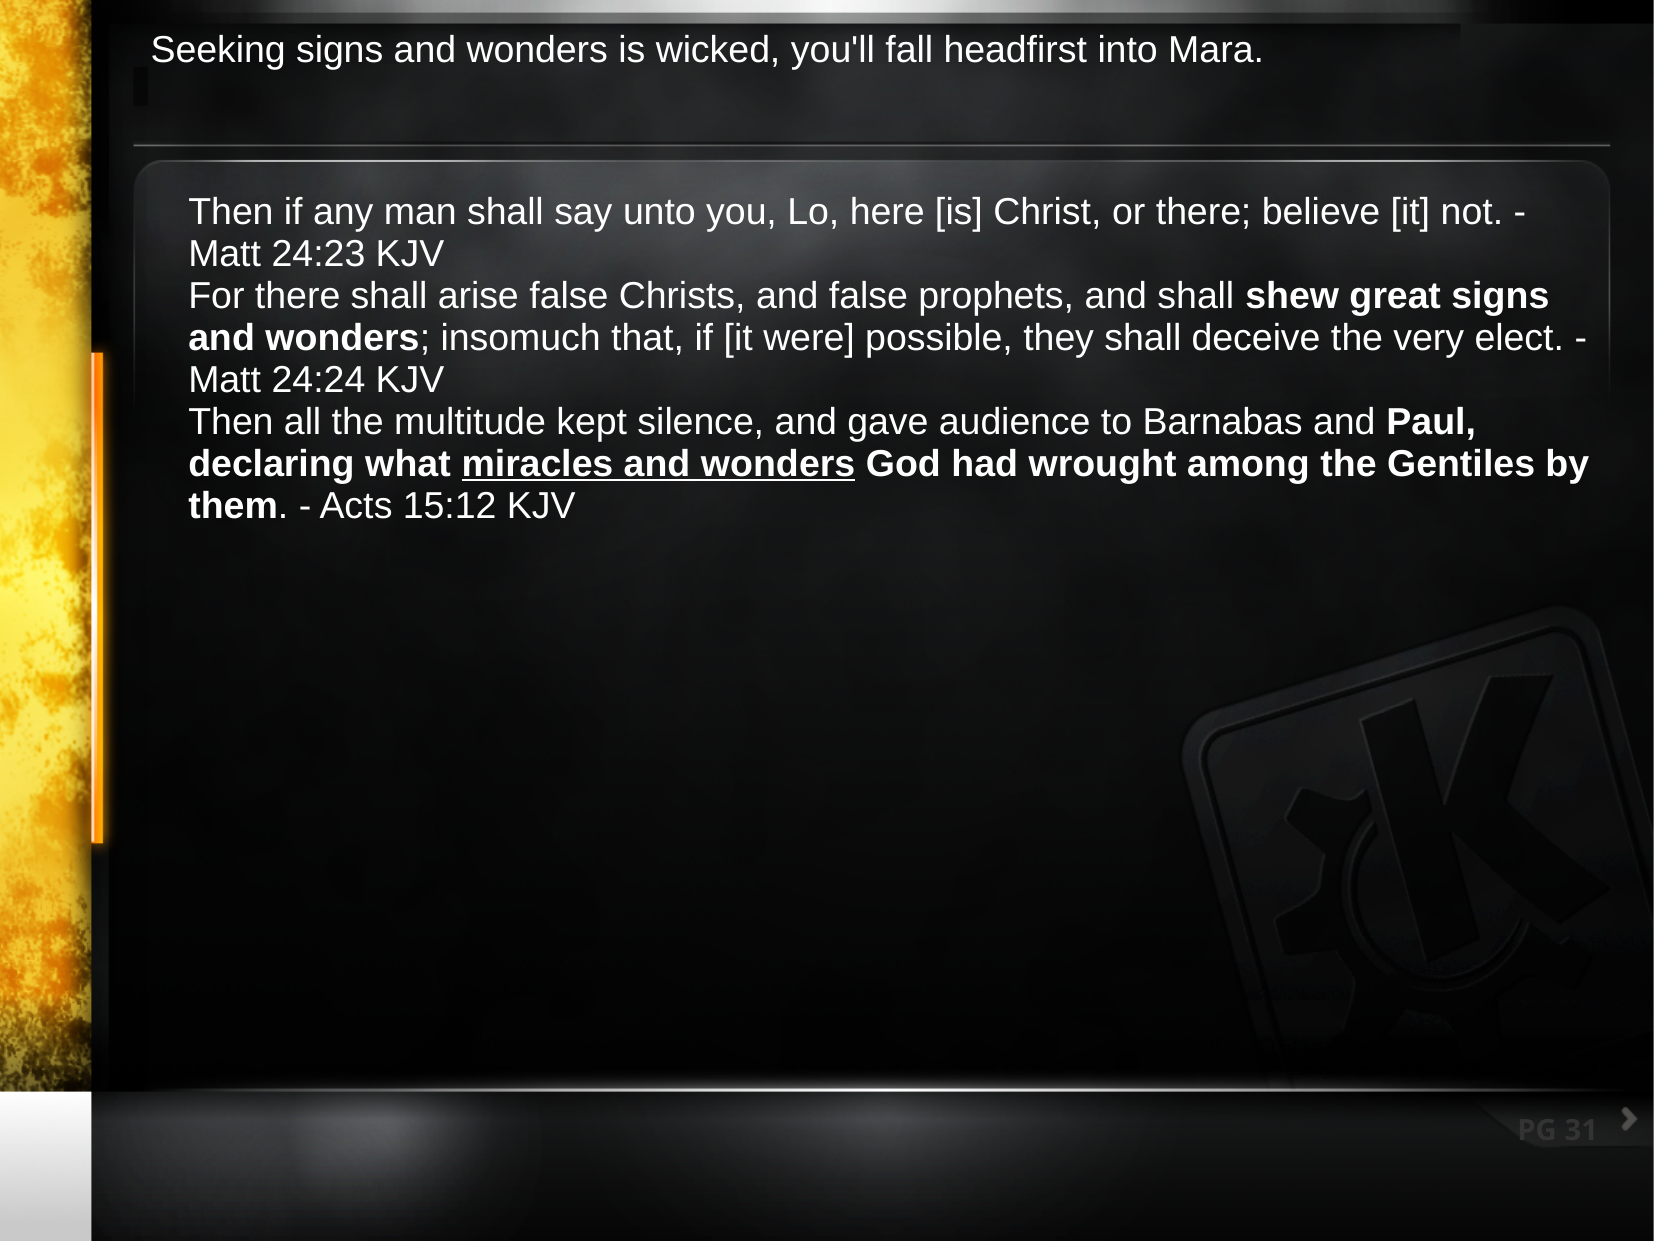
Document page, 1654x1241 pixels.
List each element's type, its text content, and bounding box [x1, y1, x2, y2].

text_box Then if any man shall say unto you, Lo, here [is] Christ, or there; believe [it] not. - Matt 24:23 KJV For there shall arise false Christs, and false prophets, and shall shew great signs and wonders; insomuch that, if [it were] possible, they shall deceive the very elect. - Matt 24:24 KJV Then all the multitude kept silence, and gave audience to Barnabas and Paul, declaring what miracles and wonders God had wrought among the Gentiles by them. - Acts 15:12 KJV [173, 183, 1608, 1087]
picture [0, 0, 1654, 1241]
text_box Seeking signs and wonders is wicked, you'll fall headfirst into Mara. [135, 20, 1560, 147]
